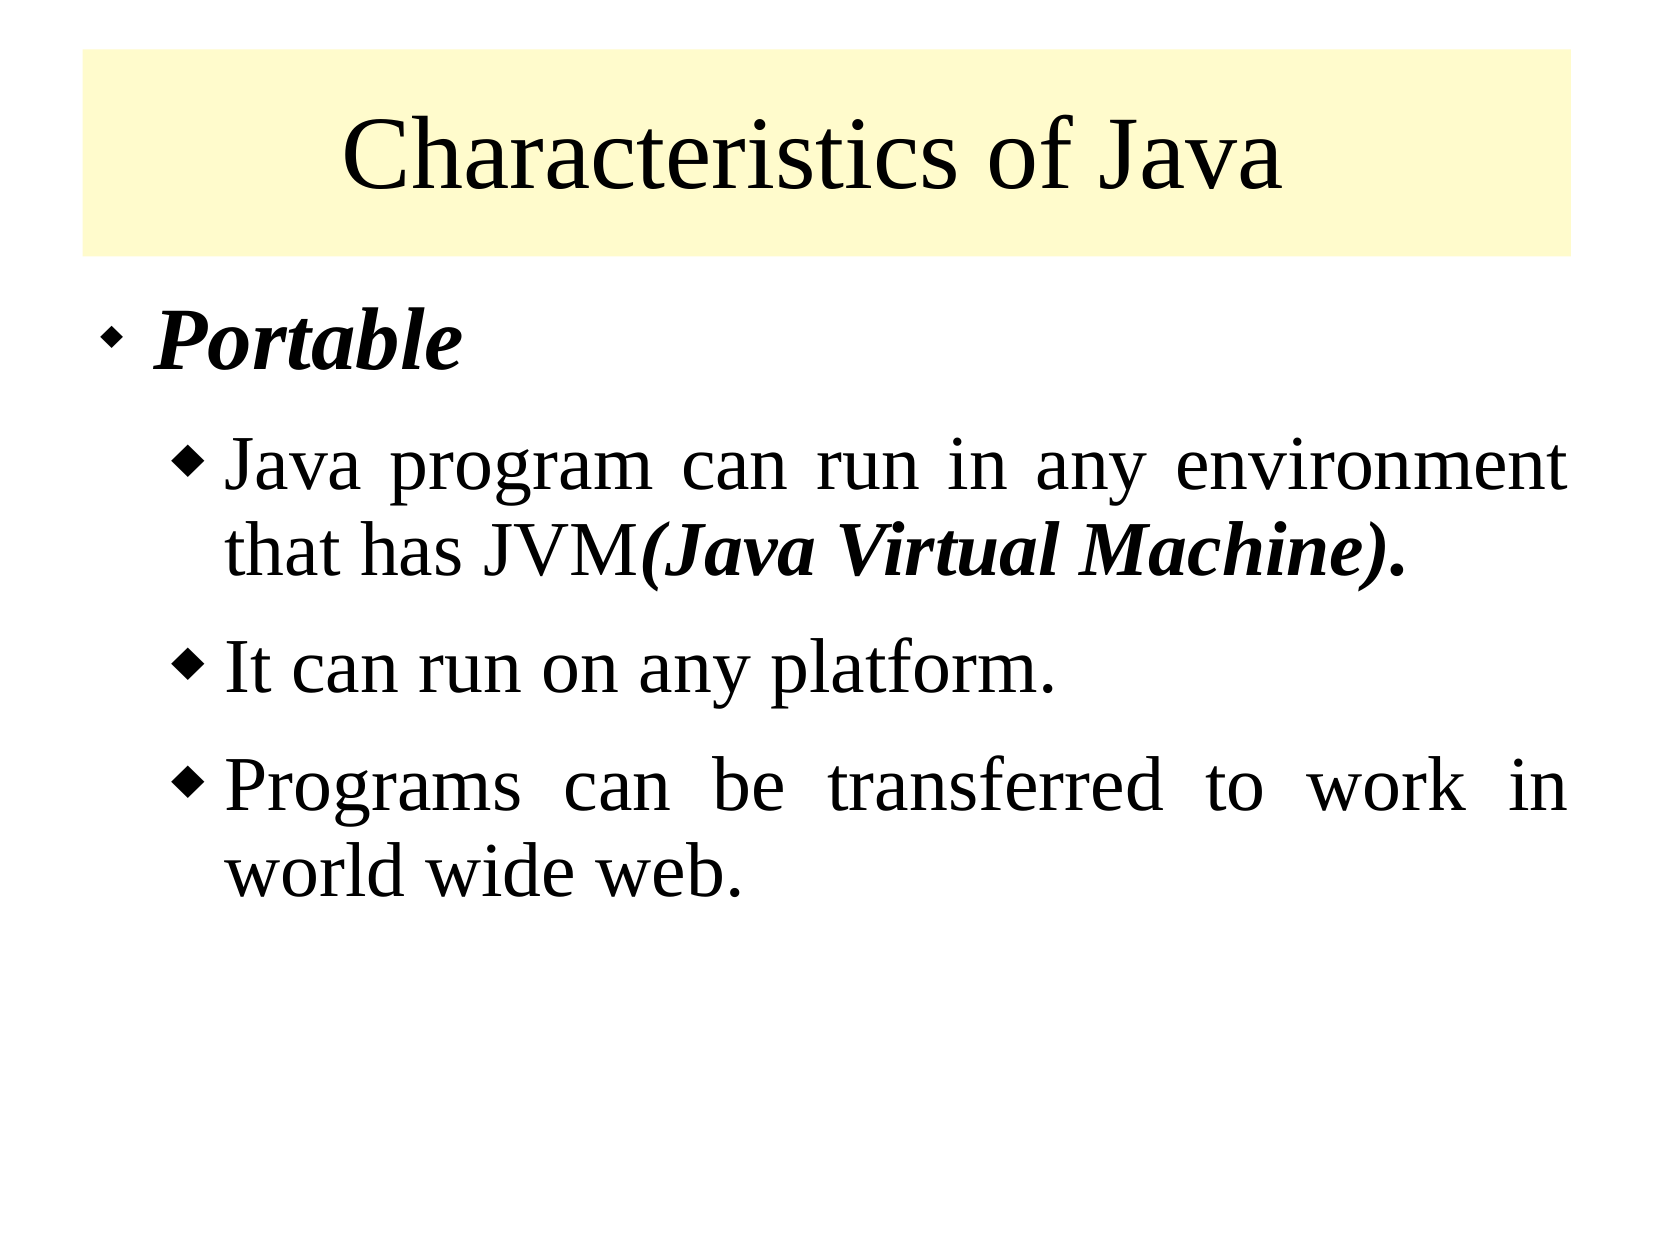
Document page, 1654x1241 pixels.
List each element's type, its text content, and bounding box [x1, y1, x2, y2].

list Portable Java program can run in any environment that has JVM(Java Virtual Machine). It can run on any platform. Programs can be transferred to work in world wide web. [82, 290, 1571, 1010]
title Characteristics of Java [82, 49, 1571, 257]
